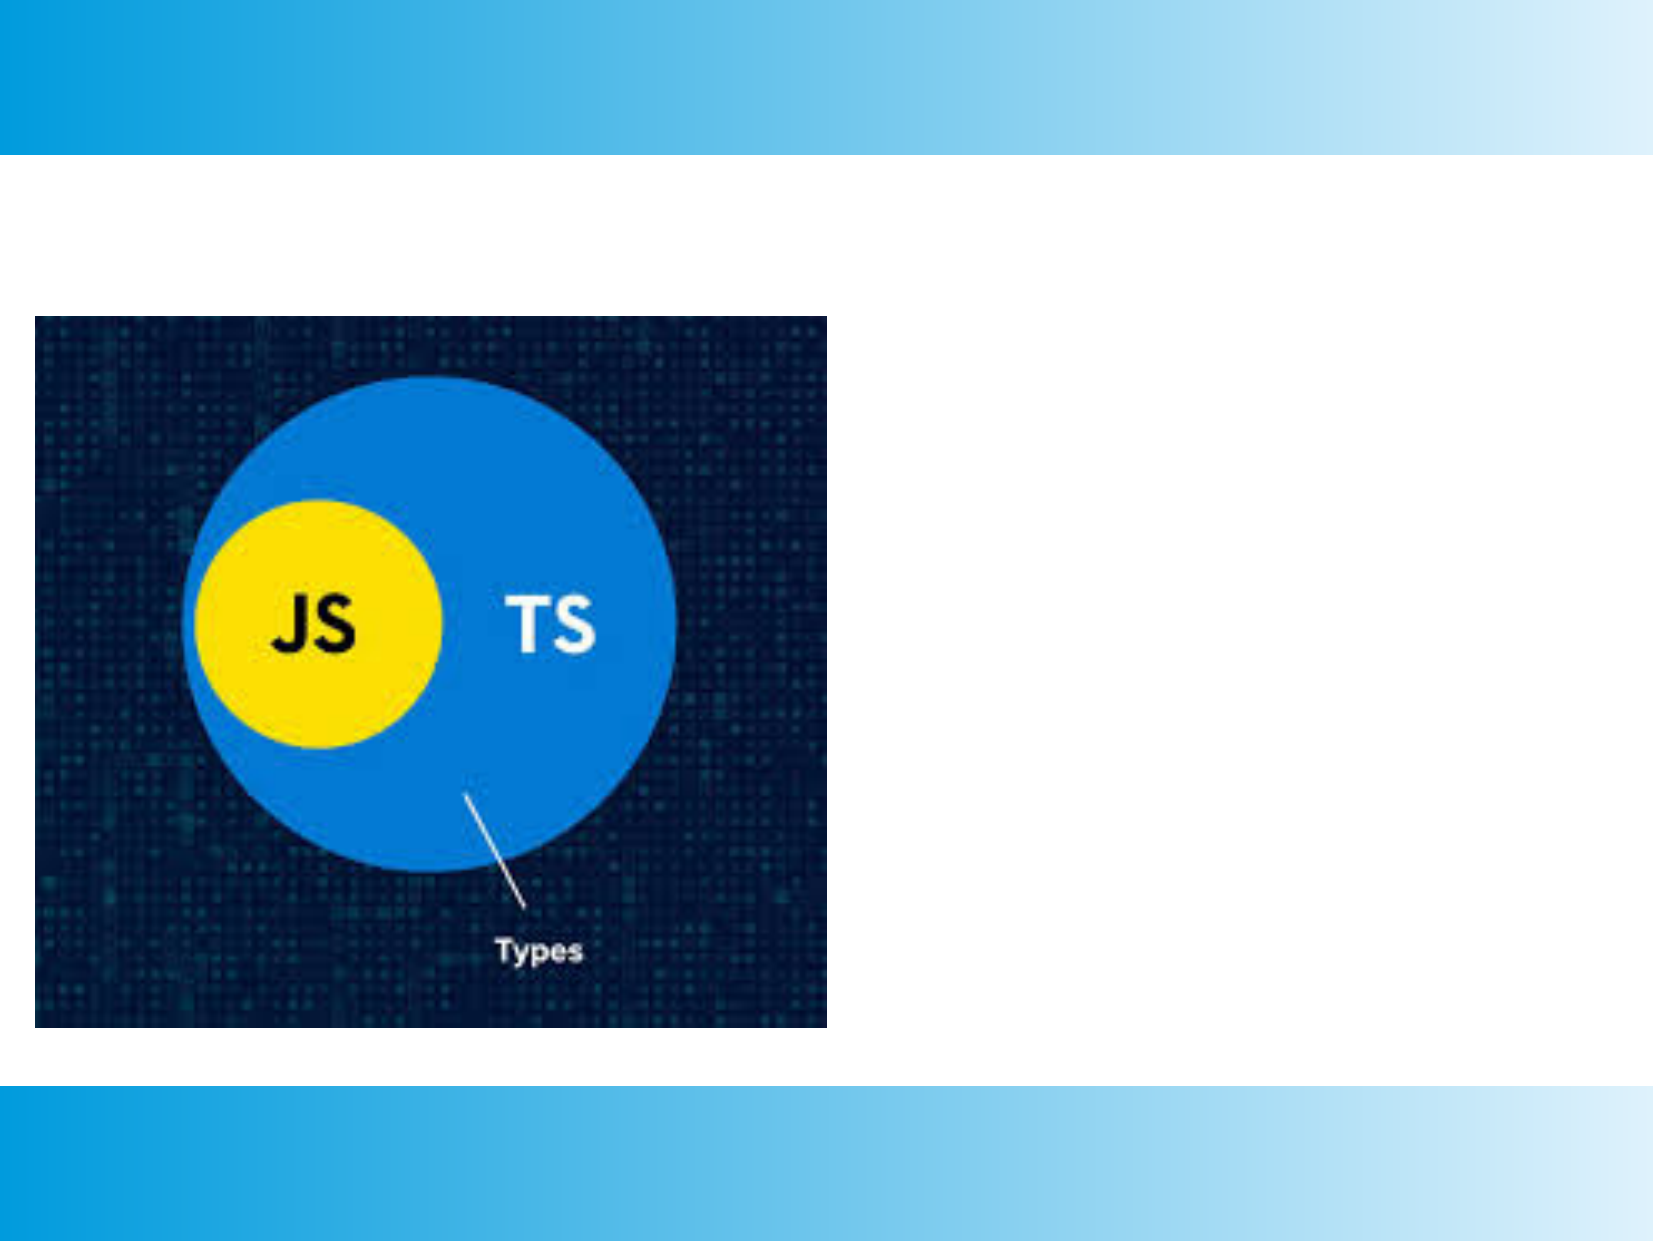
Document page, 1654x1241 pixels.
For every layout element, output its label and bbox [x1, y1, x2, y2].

picture [35, 316, 827, 1028]
